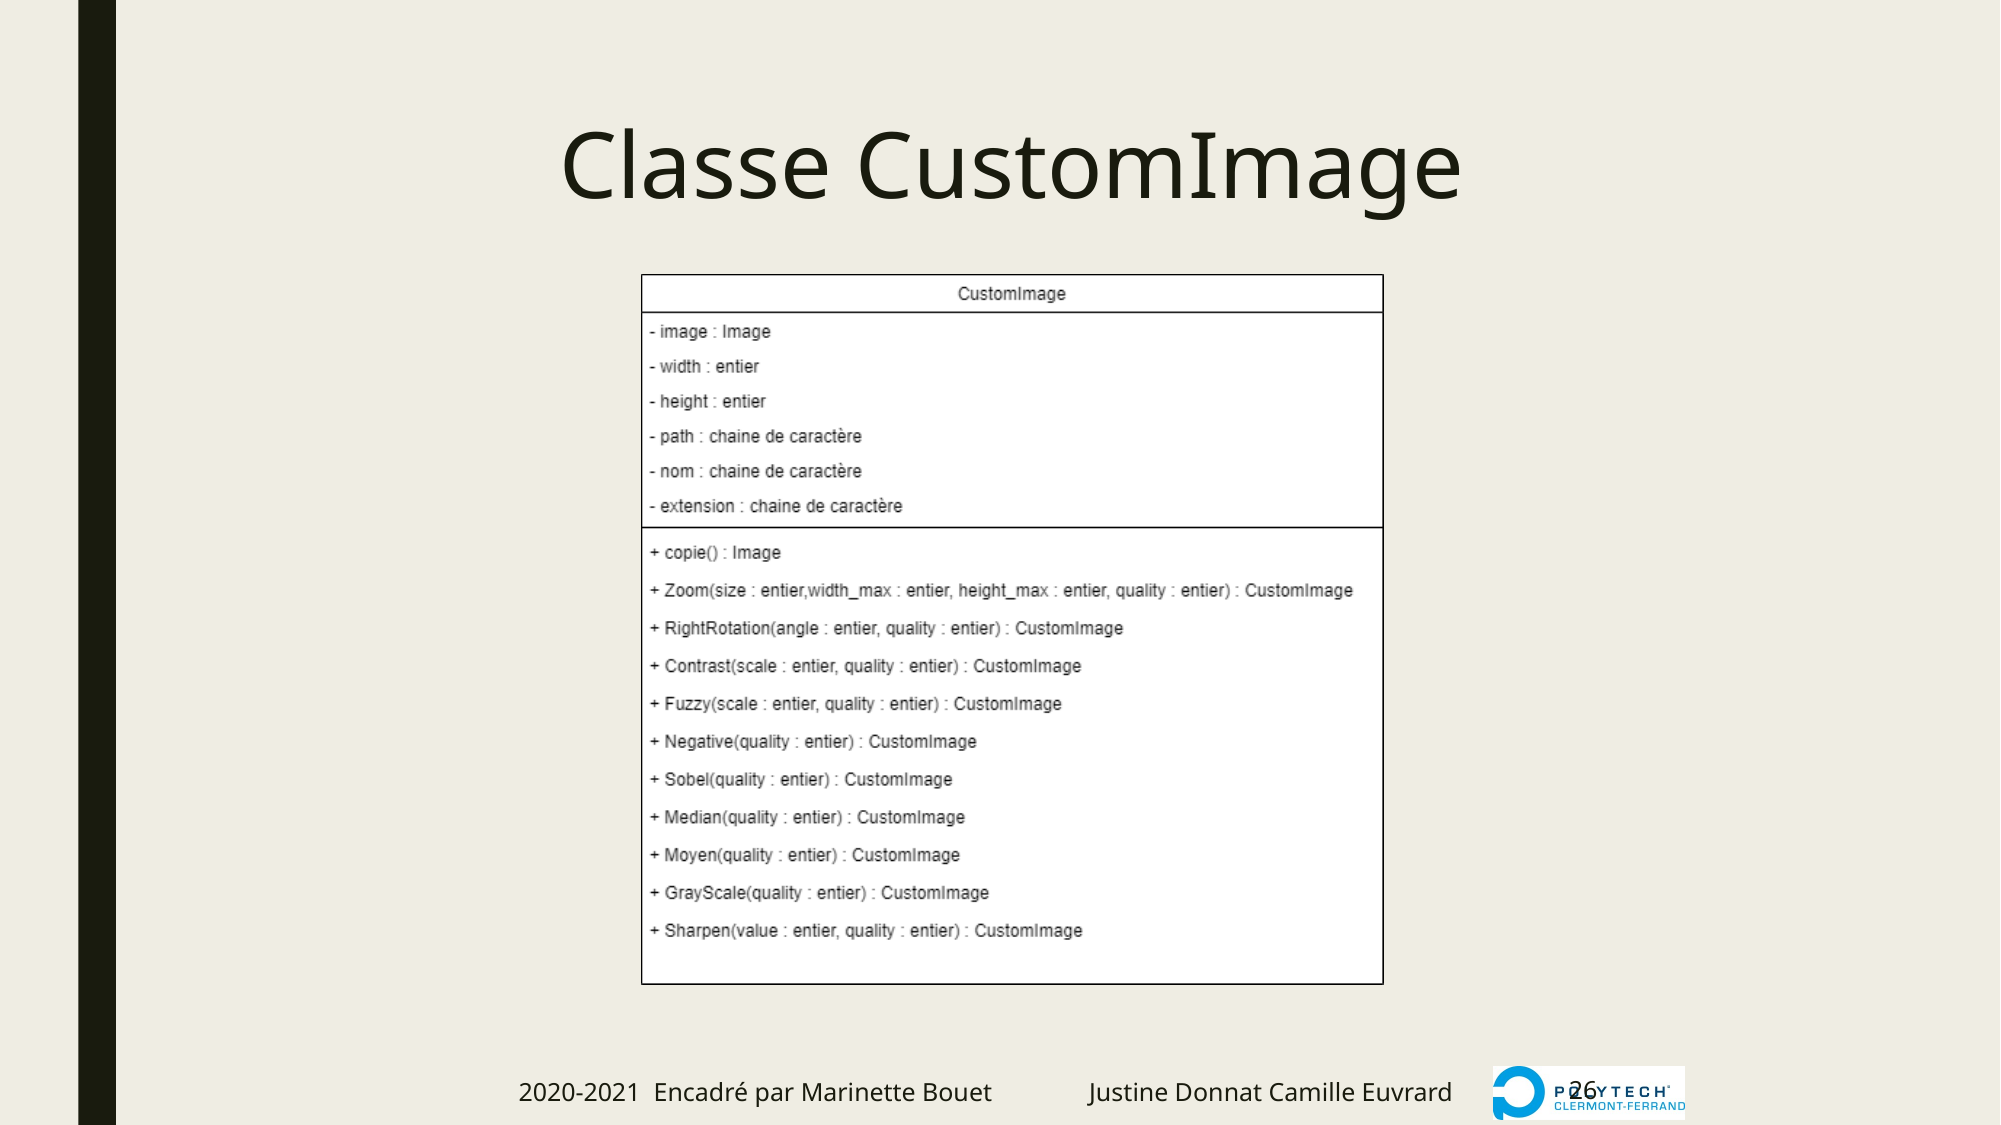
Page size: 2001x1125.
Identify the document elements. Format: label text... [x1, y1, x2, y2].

text_box 2020-2021 Encadré par Marinette Bouet Justine Donnat Camille Euvrard [474, 1058, 1506, 1125]
picture [641, 274, 1384, 986]
text_box [1553, 1058, 1816, 1125]
title Classe CustomImage [225, 112, 1801, 225]
